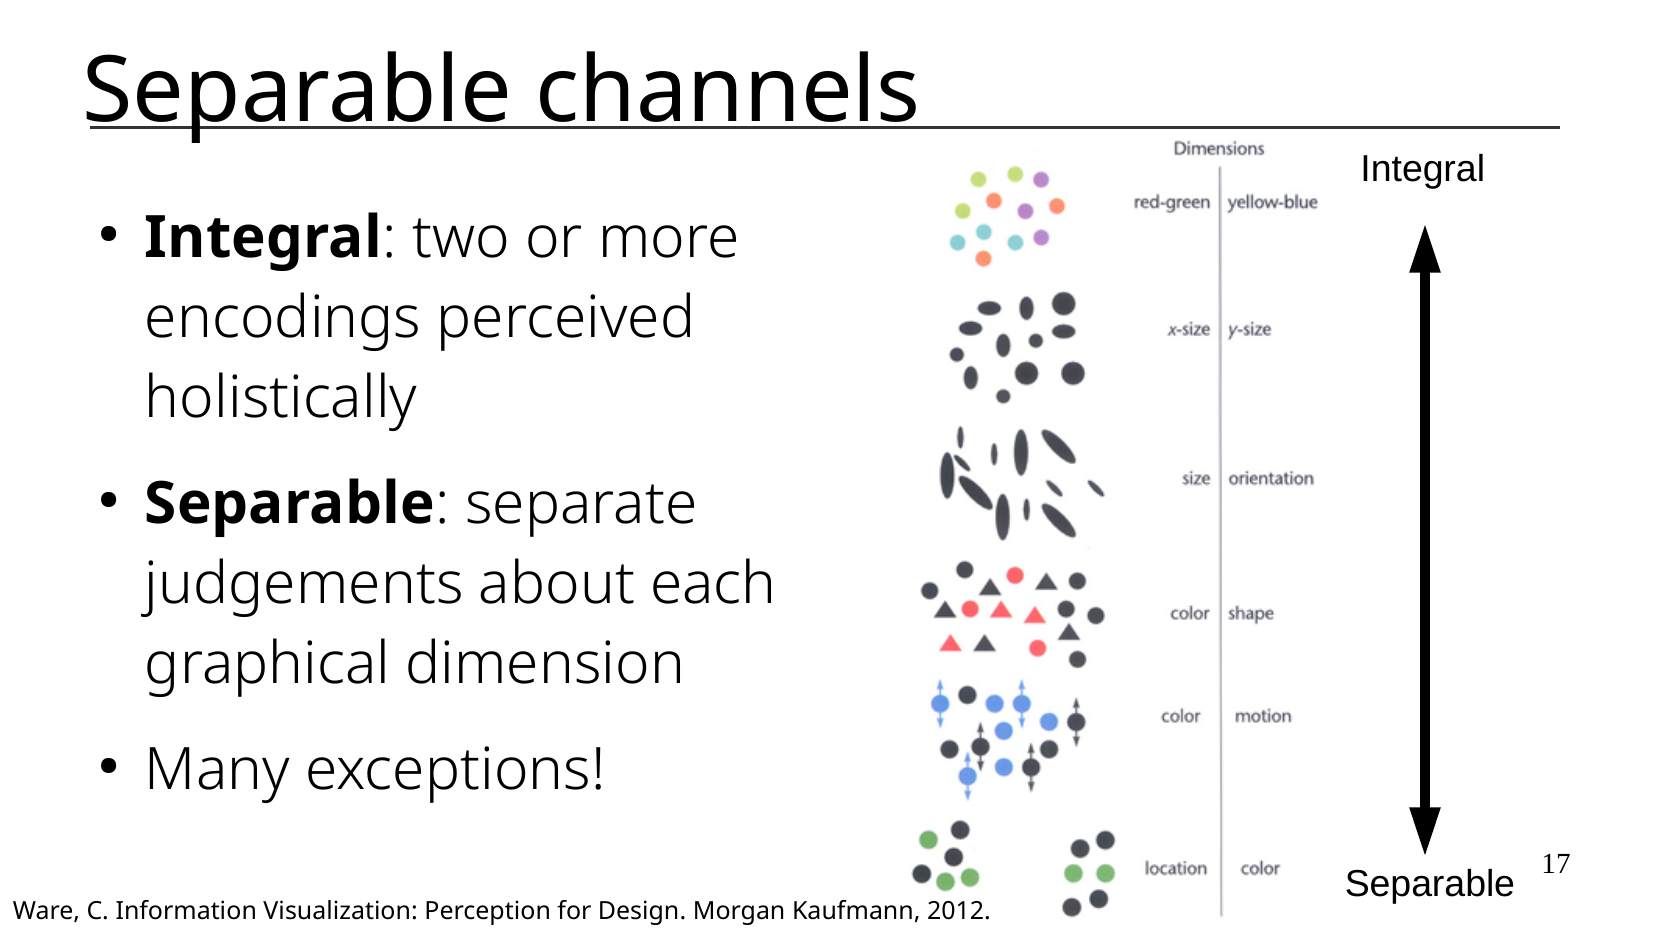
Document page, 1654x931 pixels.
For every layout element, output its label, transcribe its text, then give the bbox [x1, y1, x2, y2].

text_box Ware, C. Information Visualization: Perception for Design. Morgan Kaufmann, 2012. [0, 885, 1034, 931]
title Separable channels [82, 32, 1571, 140]
text_box Integral [1345, 139, 1501, 197]
text_box Separable [1330, 855, 1531, 912]
picture [907, 138, 1325, 927]
list Integral: two or more encodings perceived holistically Separable: separate judgements about each graphical dimension Many exceptions! [82, 195, 809, 811]
